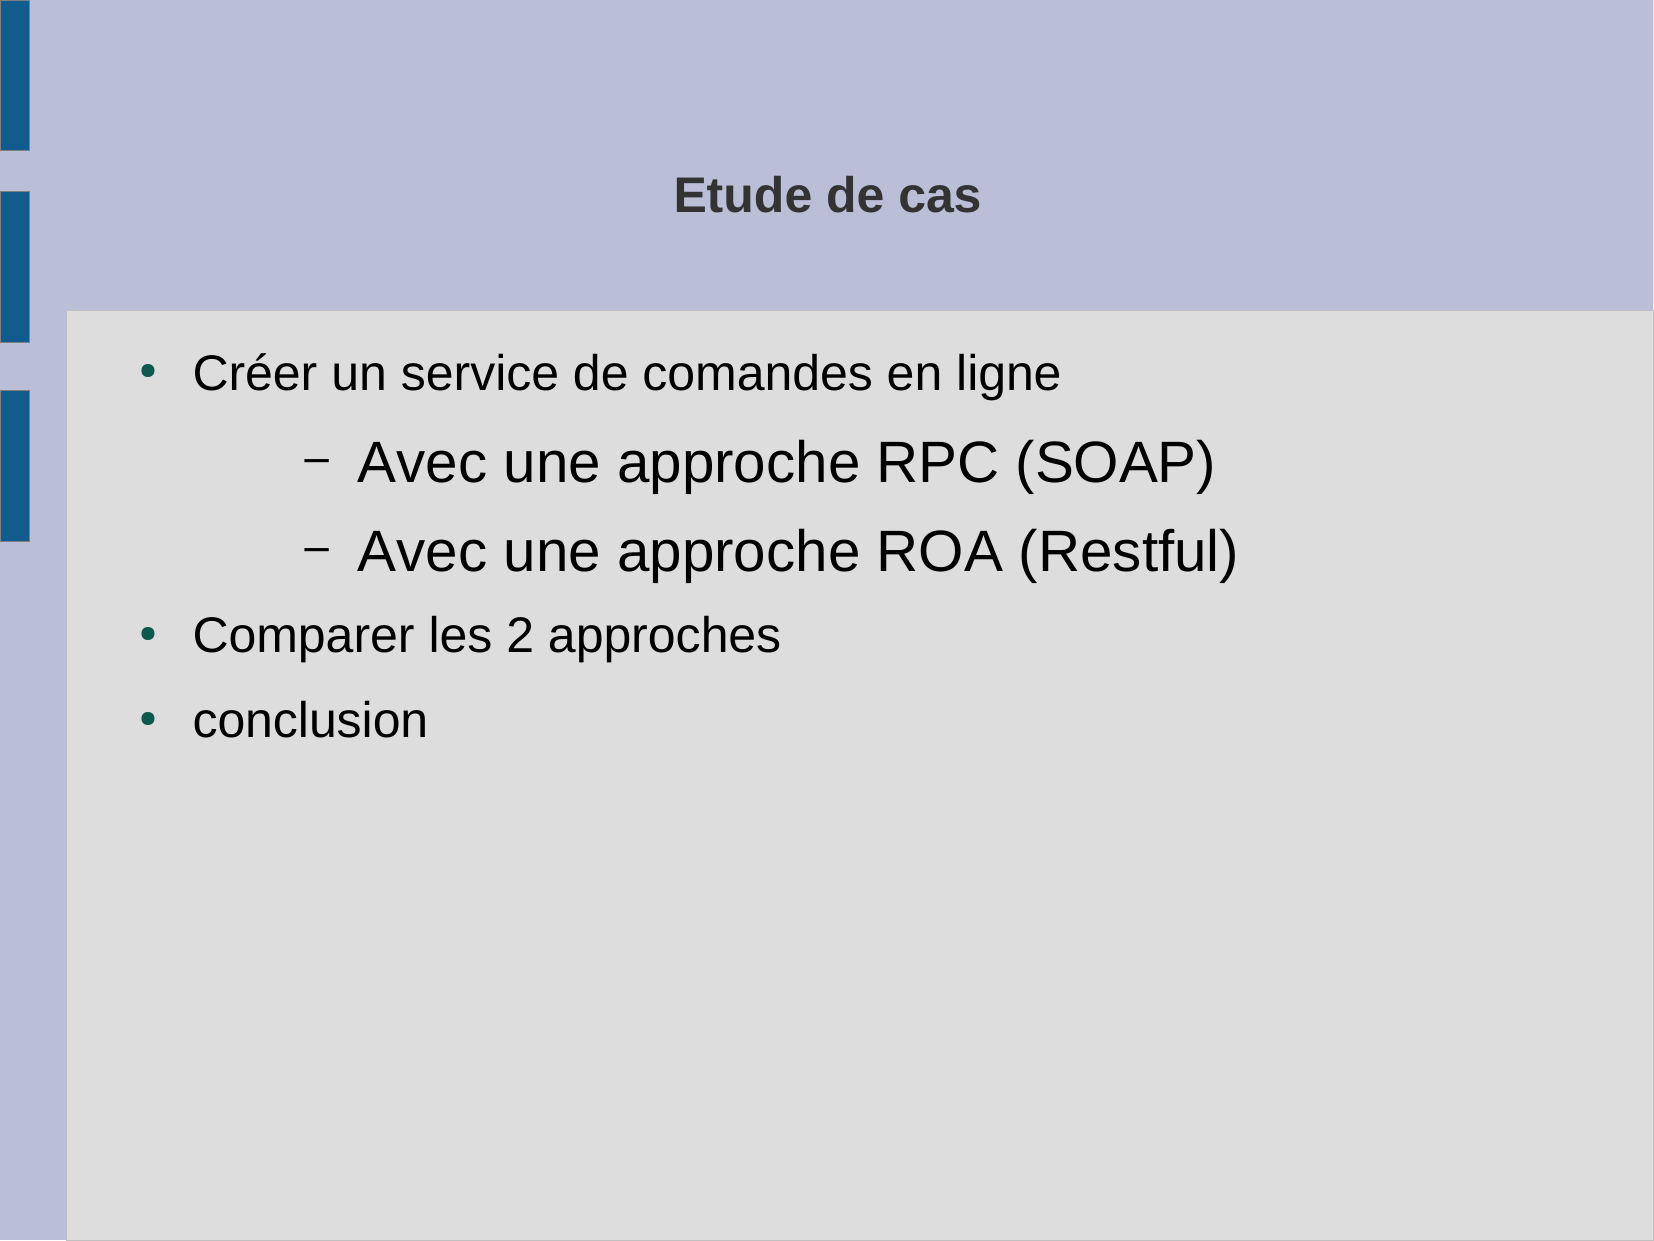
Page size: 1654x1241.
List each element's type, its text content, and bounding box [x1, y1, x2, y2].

list Créer un service de comandes en ligne Avec une approche RPC (SOAP) Avec une approche ROA (Restful) Comparer les 2 approches conclusion [121, 344, 1534, 1127]
title Etude de cas [121, 91, 1534, 299]
